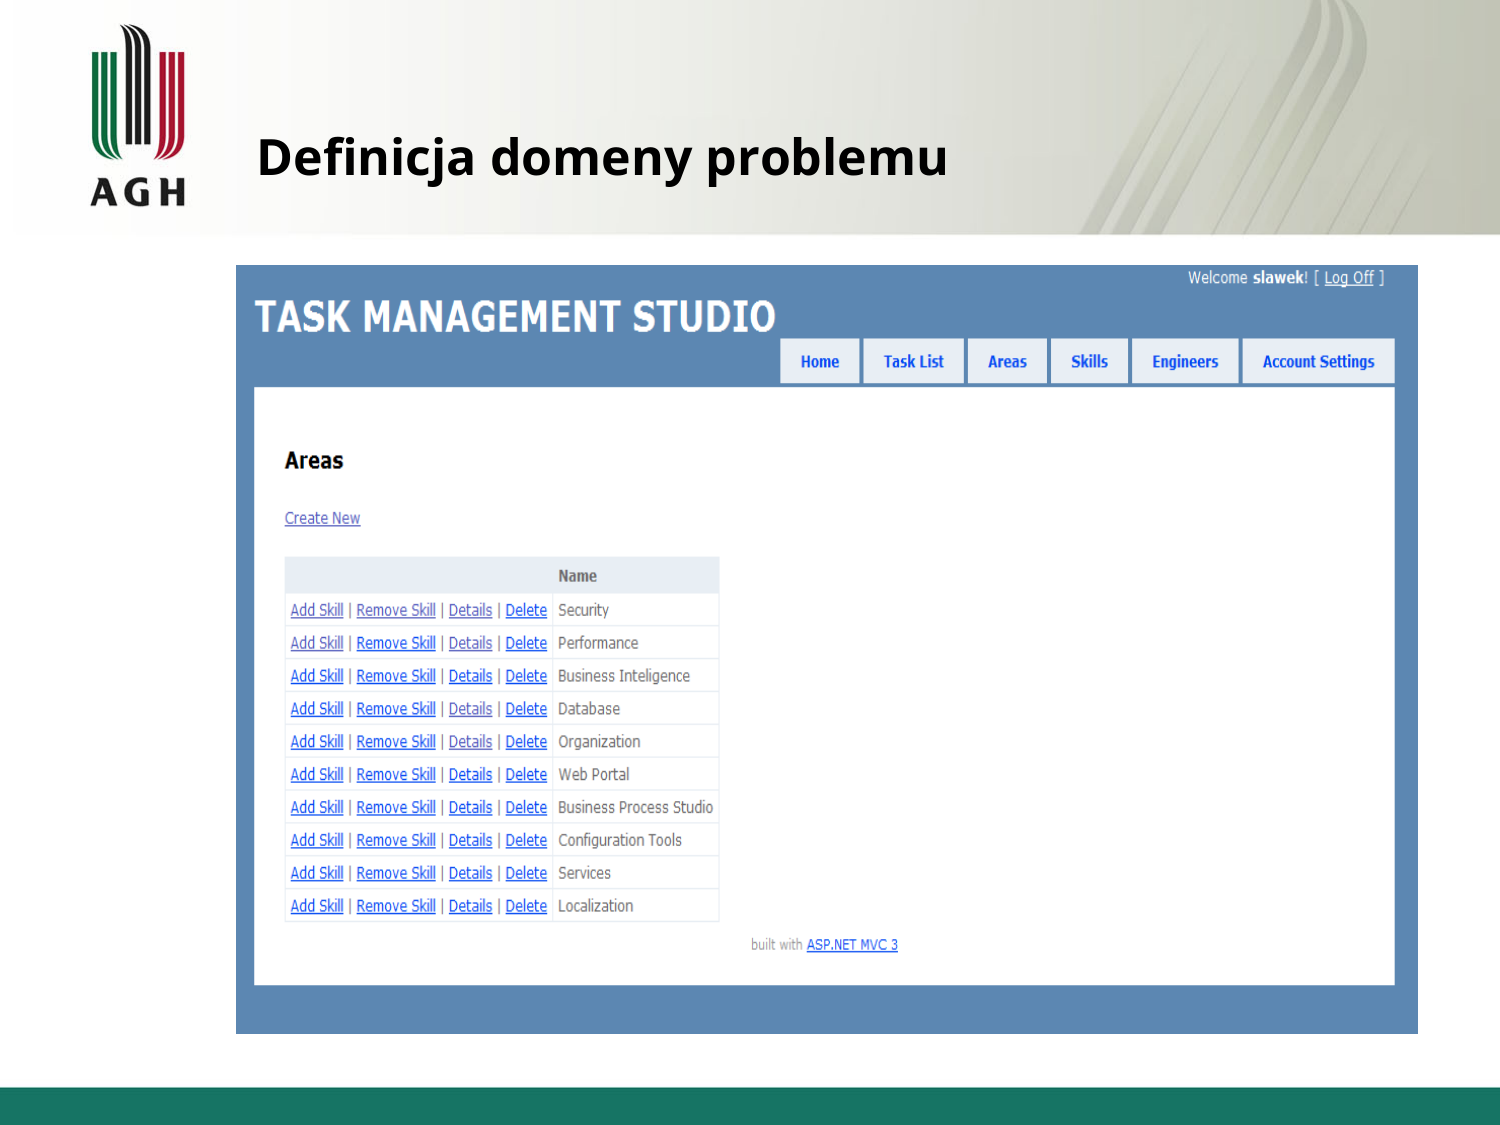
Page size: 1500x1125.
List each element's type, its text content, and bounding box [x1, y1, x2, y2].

picture [0, 0, 1500, 1125]
title Definicja domeny problemu [242, 78, 1425, 233]
